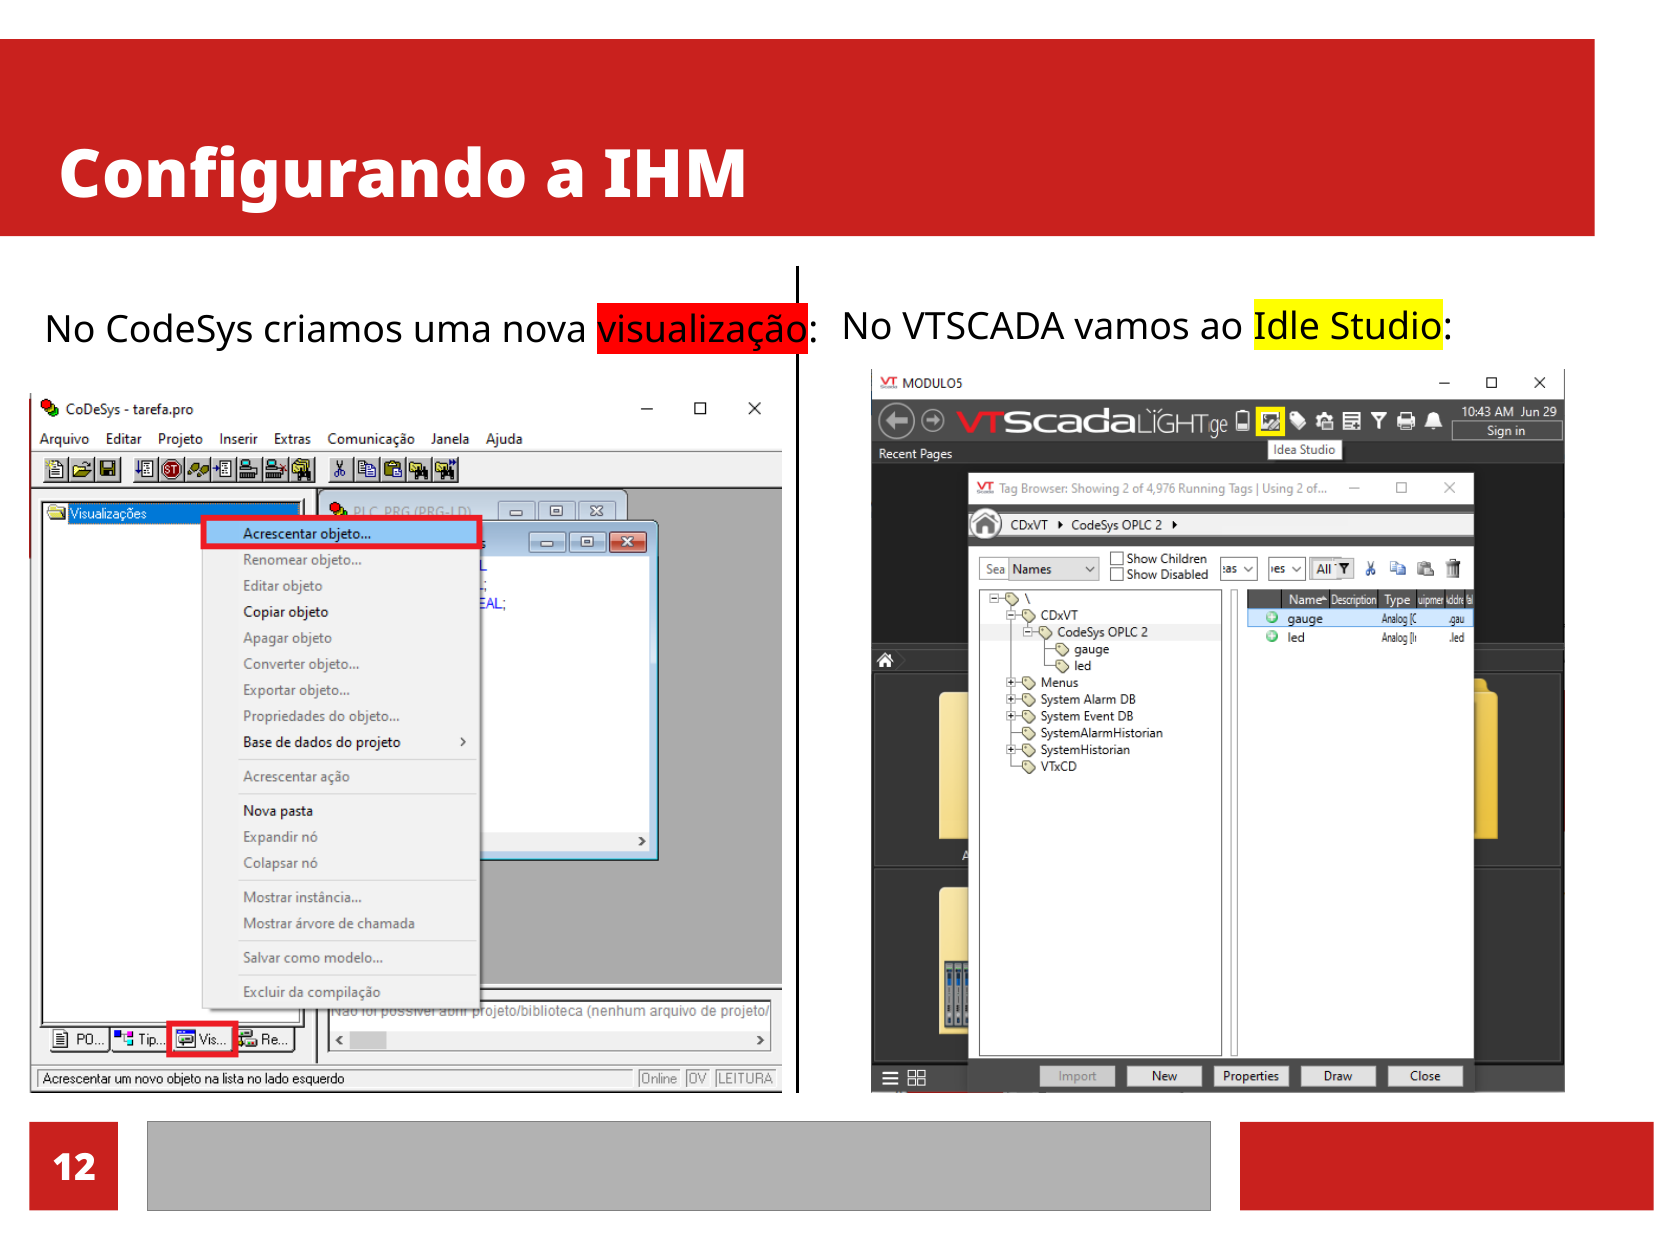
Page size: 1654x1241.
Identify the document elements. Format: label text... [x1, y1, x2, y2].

picture [871, 369, 1565, 1093]
text_box No CodeSys criamos uma nova visualização: [29, 295, 747, 358]
title Configurando a IHM [58, 58, 1595, 217]
picture [29, 393, 782, 1093]
text_box No VTSCADA vamos ao Idle Studio: [826, 292, 1395, 355]
